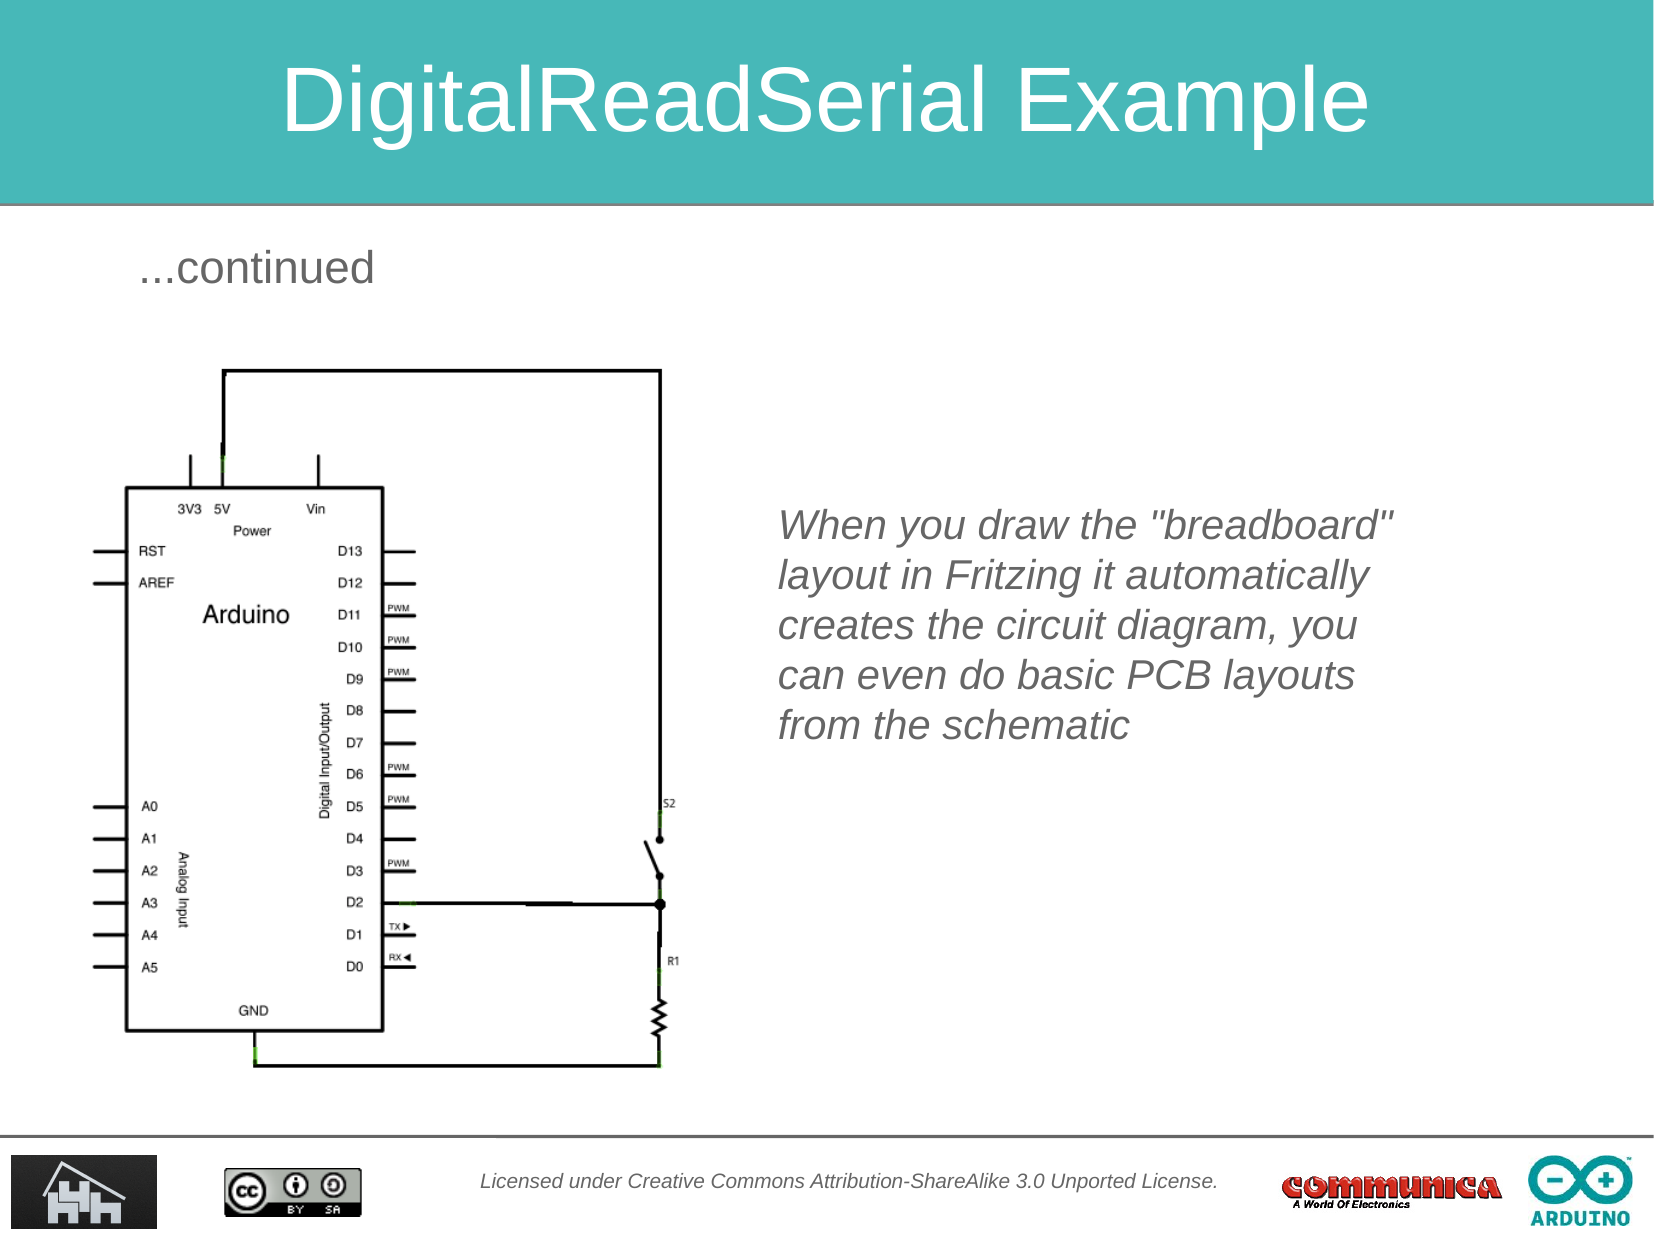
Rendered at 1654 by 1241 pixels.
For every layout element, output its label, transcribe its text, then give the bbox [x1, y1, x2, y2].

picture [47, 310, 732, 1123]
picture [1264, 1144, 1654, 1241]
text_box ...continued [123, 222, 1409, 309]
title DigitalReadSerial Example [0, 0, 1654, 204]
picture [224, 1168, 362, 1217]
picture [11, 1155, 157, 1229]
text_box When you draw the "breadboard" layout in Fritzing it automatically creates the circuit diagram, you can even do basic PCB layouts from the schematic [763, 482, 1437, 867]
